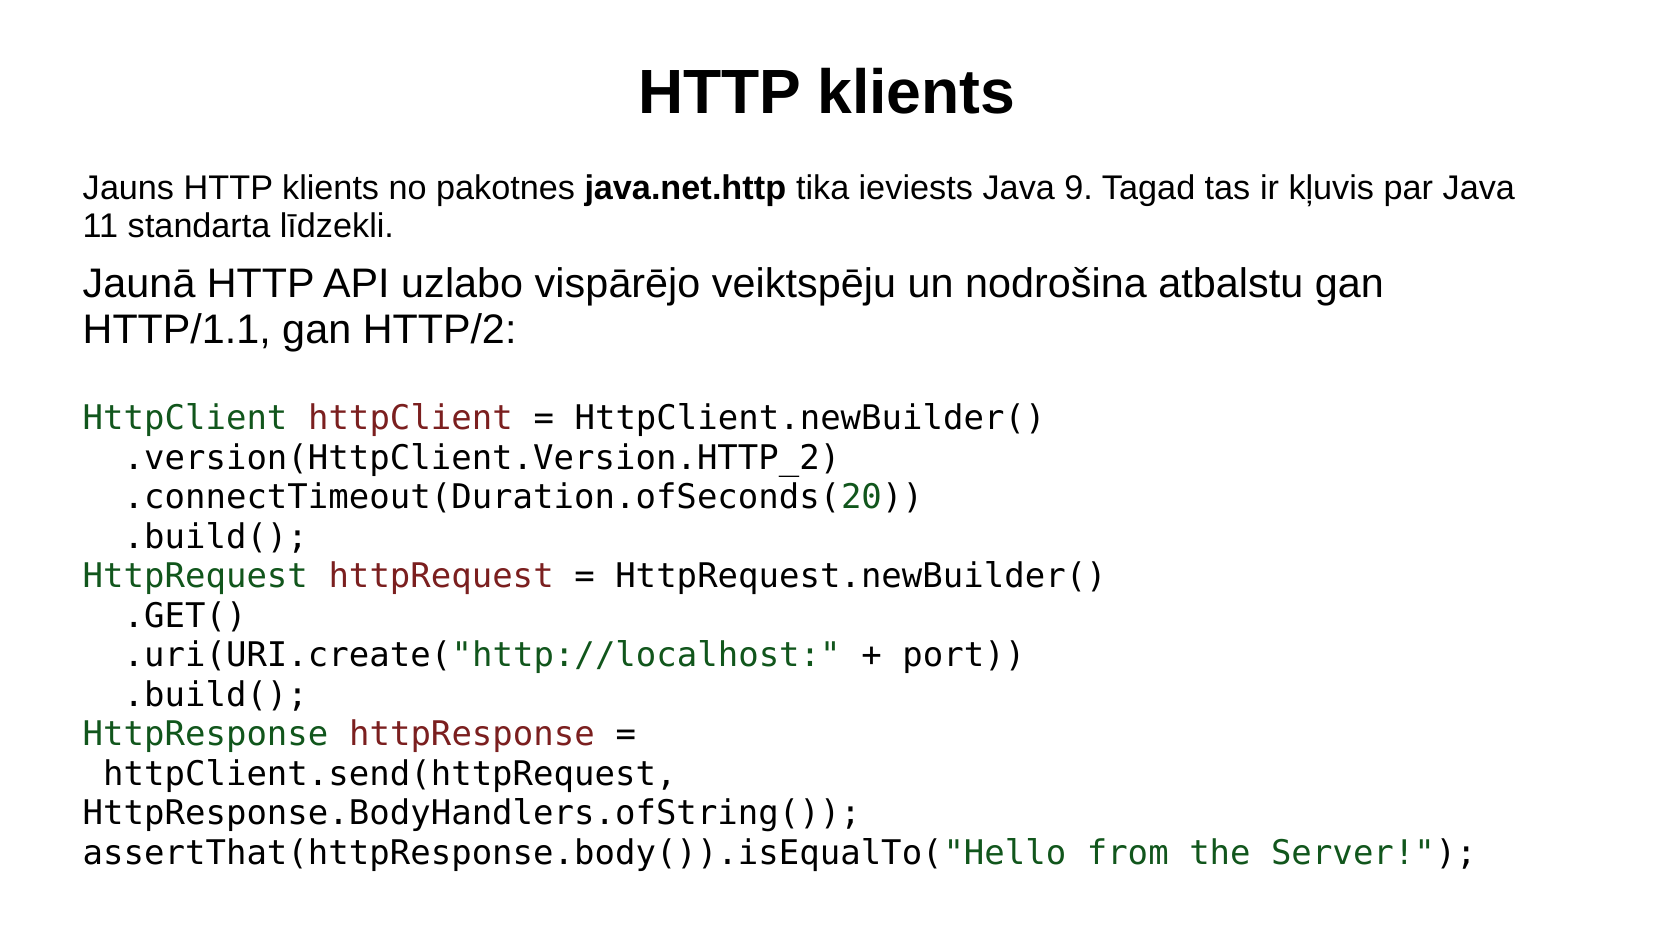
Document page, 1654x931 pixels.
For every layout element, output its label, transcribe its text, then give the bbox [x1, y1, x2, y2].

list Jauns HTTP klients no pakotnes java.net.http tika ieviests Java 9. Tagad tas ir kļuvis par Java 11 standarta līdzekli. Jaunā HTTP API uzlabo vispārējo veiktspēju un nodrošina atbalstu gan HTTP/1.1, gan HTTP/2: HttpClient httpClient = HttpClient.newBuilder() .version(HttpClient.Version.HTTP_2) .connectTimeout(Duration.ofSeconds(20)) .build(); HttpRequest httpRequest = HttpRequest.newBuilder() .GET() .uri(URI.create("http://localhost:" + port)) .build(); HttpResponse httpResponse = httpClient.send(httpRequest, HttpResponse.BodyHandlers.ofString()); assertThat(httpResponse.body()).isEqualTo("Hello from the Server!"); [82, 168, 1538, 889]
title HTTP klients [82, 37, 1571, 147]
